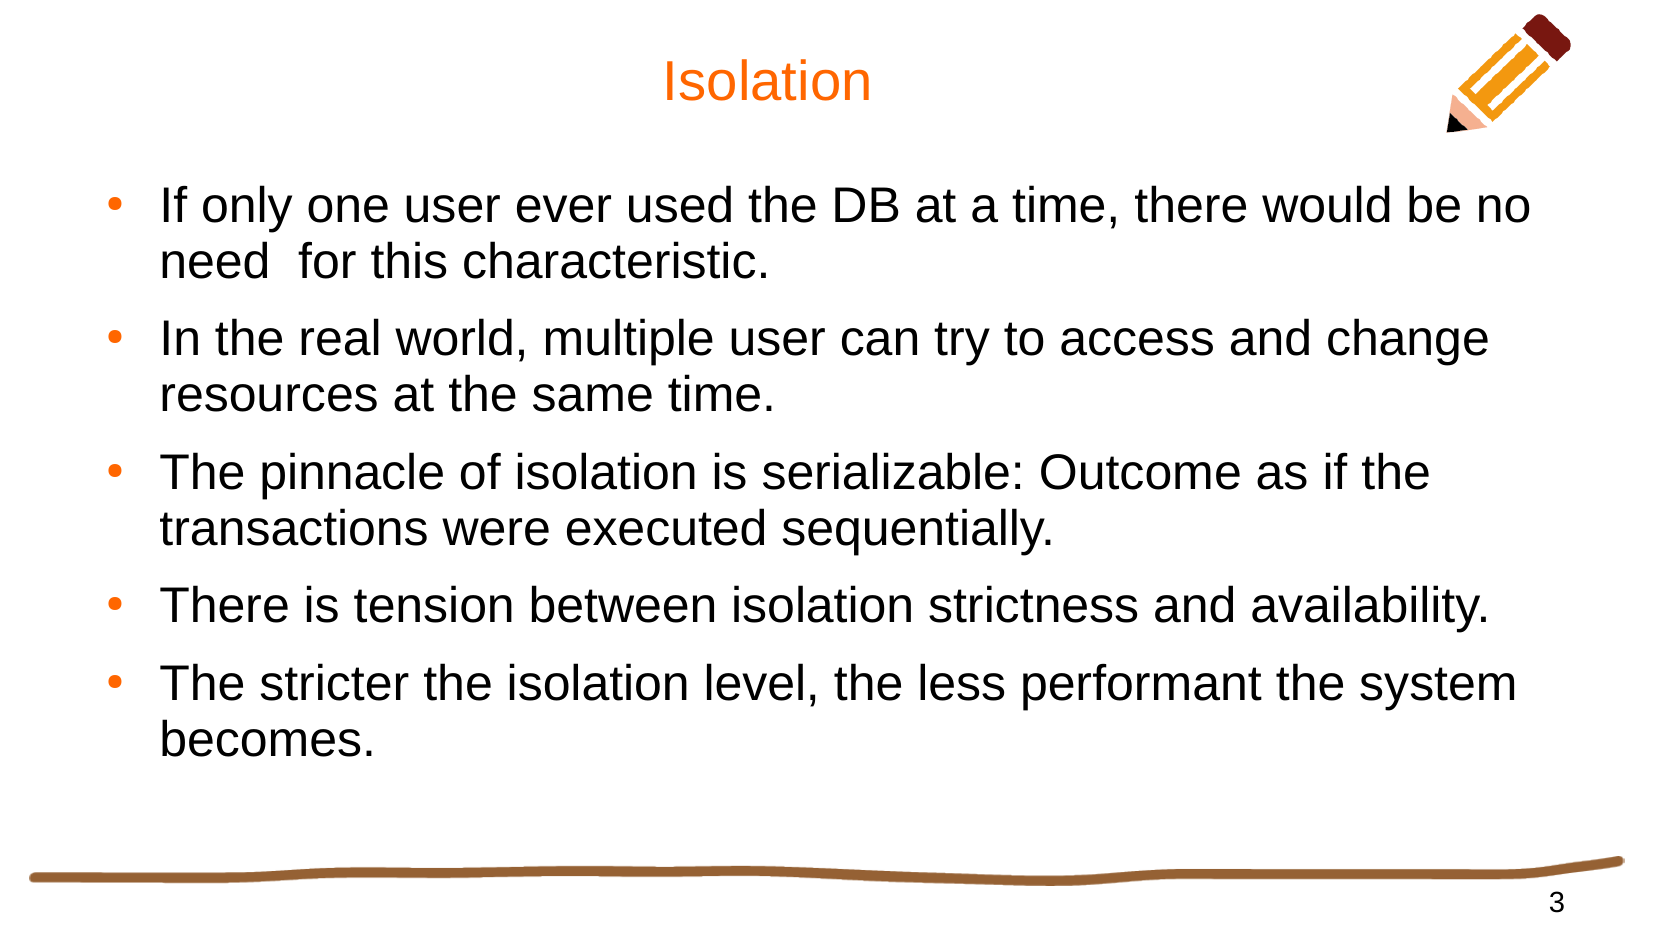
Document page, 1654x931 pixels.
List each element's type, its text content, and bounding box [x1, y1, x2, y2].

title Isolation [88, 29, 1447, 133]
picture [1446, 14, 1571, 133]
picture [29, 856, 1625, 886]
list If only one user ever used the DB at a time, there would be no need for this characteristic. In the real world, multiple user can try to access and change resources at the same time. The pinnacle of isolation is serializable: Outcome as if the transactions were executed sequentially. There is tension between isolation strictness and availability. The stricter the isolation level, the less performant the system becomes. [88, 177, 1595, 827]
